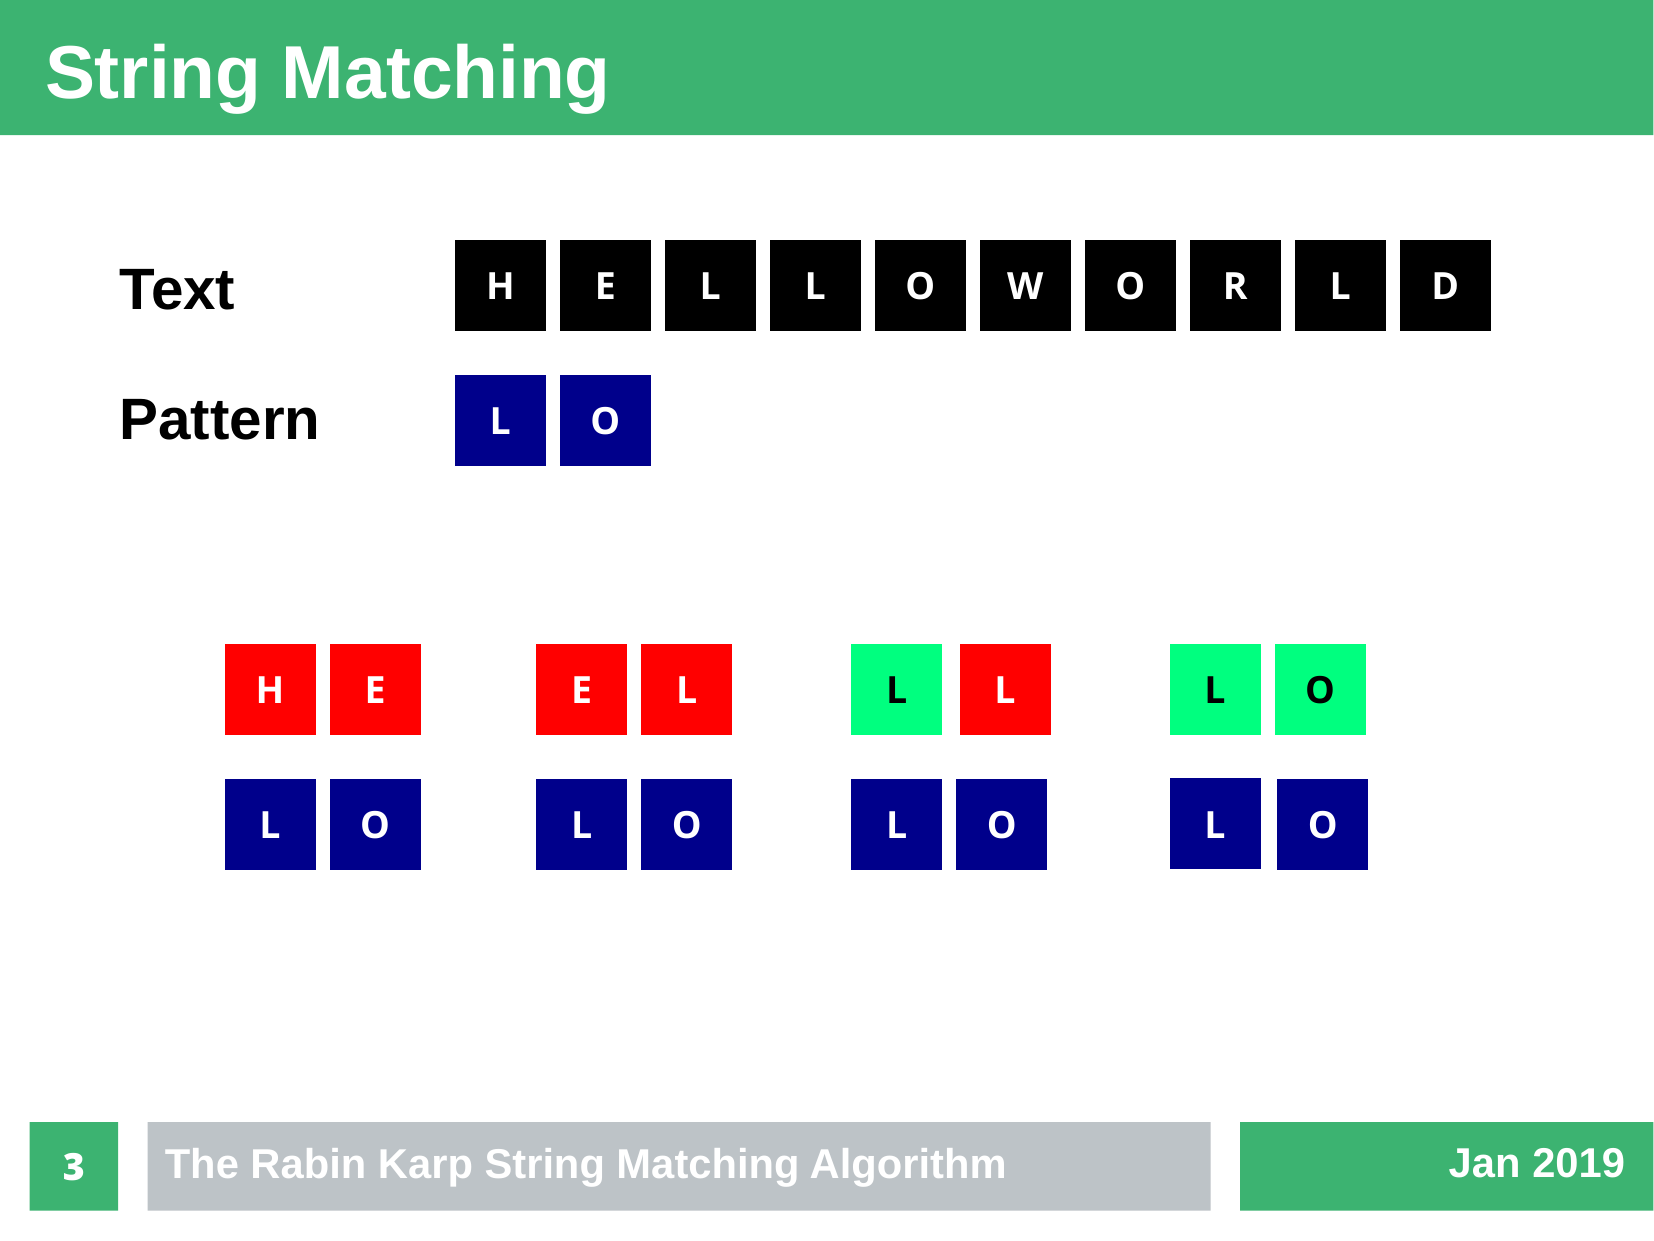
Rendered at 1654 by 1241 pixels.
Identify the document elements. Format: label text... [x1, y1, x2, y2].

text_box L [641, 644, 732, 735]
text_box L [225, 779, 316, 870]
text_box L [1170, 644, 1261, 735]
text_box L [665, 240, 756, 331]
text_box L [851, 779, 942, 870]
text_box W [980, 240, 1071, 331]
text_box O [875, 240, 966, 331]
title String Matching [45, 24, 1654, 115]
text_box R [1190, 240, 1281, 331]
text_box O [1275, 644, 1366, 735]
text_box L [960, 644, 1051, 735]
text_box H [225, 644, 316, 735]
text_box E [560, 240, 651, 331]
text_box O [1277, 779, 1368, 870]
text_box E [536, 644, 627, 735]
text_box O [1085, 240, 1176, 331]
text_box O [560, 375, 651, 466]
text_box E [330, 644, 421, 735]
text_box L [536, 779, 627, 870]
text_box O [956, 779, 1047, 870]
text_box Text Pattern [105, 249, 421, 459]
text_box L [1170, 778, 1261, 869]
text_box The Rabin Karp String Matching Algorithm [150, 1133, 1216, 1197]
text_box O [641, 779, 732, 870]
text_box L [770, 240, 861, 331]
text_box Jan 2019 [1433, 1132, 1654, 1197]
text_box L [1295, 240, 1386, 331]
text_box O [330, 779, 421, 870]
text_box D [1400, 240, 1491, 331]
text_box L [455, 375, 546, 466]
text_box L [851, 644, 942, 735]
text_box H [455, 240, 546, 331]
